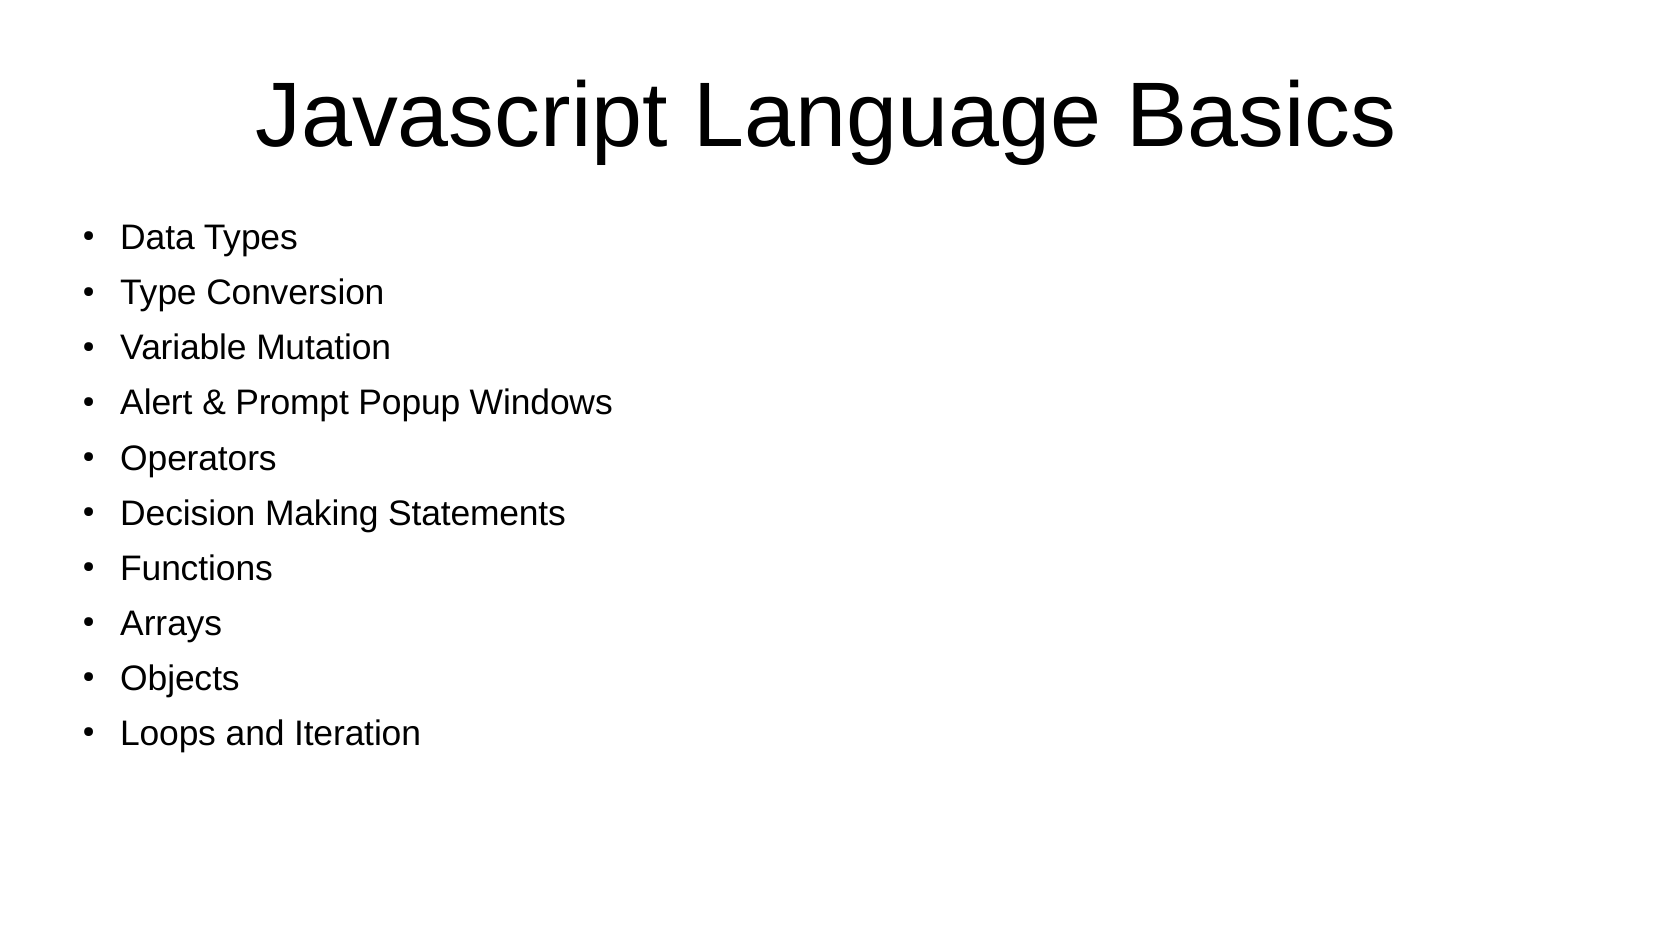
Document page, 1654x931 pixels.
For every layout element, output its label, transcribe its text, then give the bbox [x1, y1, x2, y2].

list Data Types Type Conversion Variable Mutation Alert & Prompt Popup Windows Operators Decision Making Statements Functions Arrays Objects Loops and Iteration [82, 217, 1571, 758]
title Javascript Language Basics [82, 37, 1571, 193]
